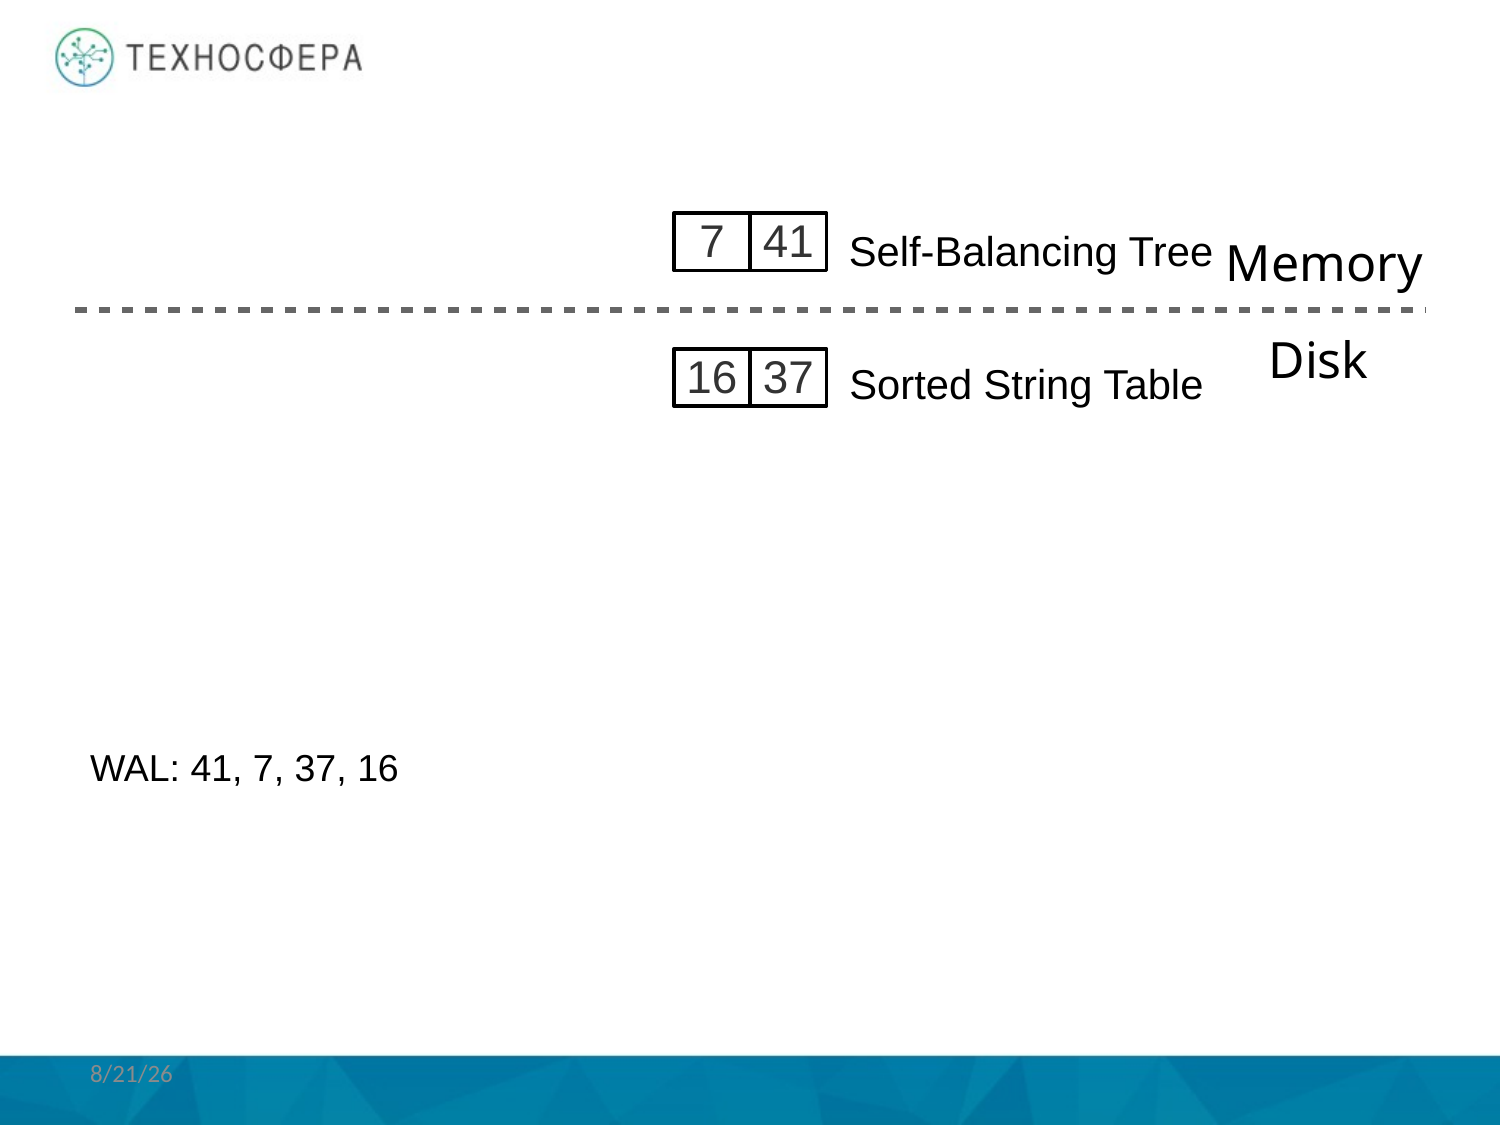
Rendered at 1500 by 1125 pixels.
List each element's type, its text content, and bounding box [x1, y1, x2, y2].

text_box 7 [673, 213, 750, 271]
text_box 41 [750, 213, 827, 271]
text_box Sorted String Table [834, 354, 1218, 417]
text_box 16 [673, 348, 750, 407]
text_box 37 [750, 348, 827, 407]
text_box WAL: 41, 7, 37, 16 [75, 739, 1361, 797]
picture [0, 0, 1500, 1057]
text_box Self-Balancing Tree [834, 221, 1228, 284]
text_box Disk [1253, 317, 1392, 394]
text_box Memory [1210, 220, 1443, 297]
